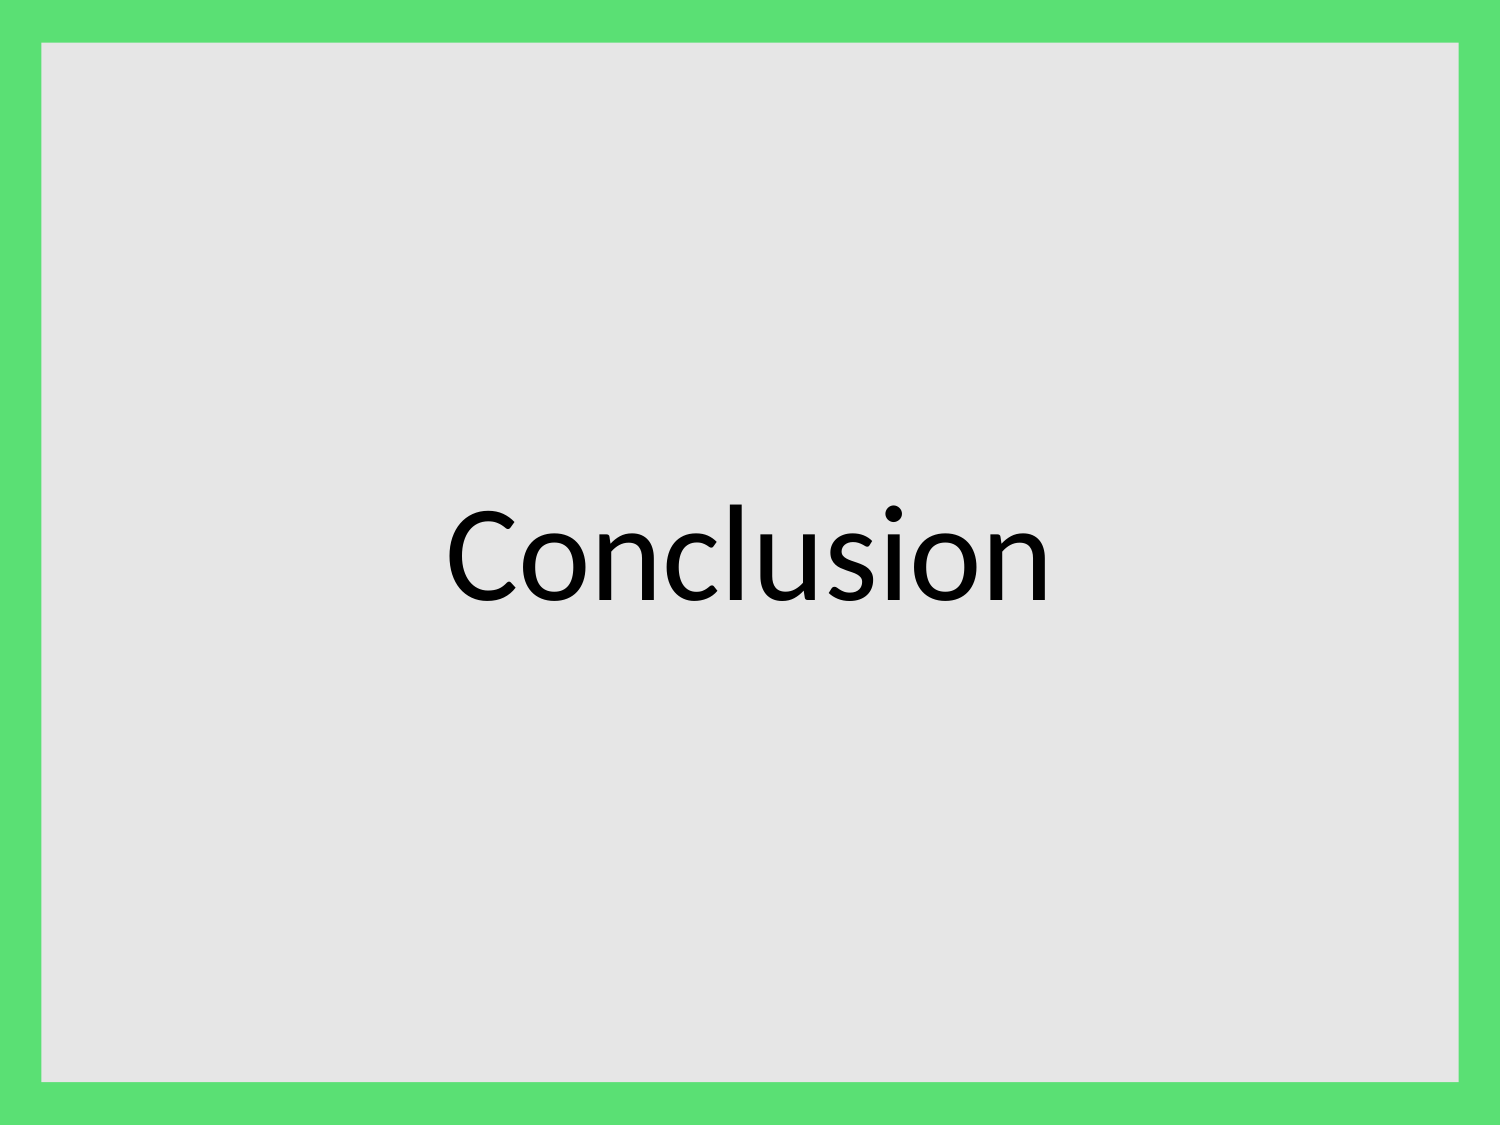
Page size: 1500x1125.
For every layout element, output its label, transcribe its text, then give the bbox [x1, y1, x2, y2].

text_box [41, 636, 1459, 1083]
text_box Conclusion [41, 290, 1459, 636]
text_box [41, 42, 1459, 290]
